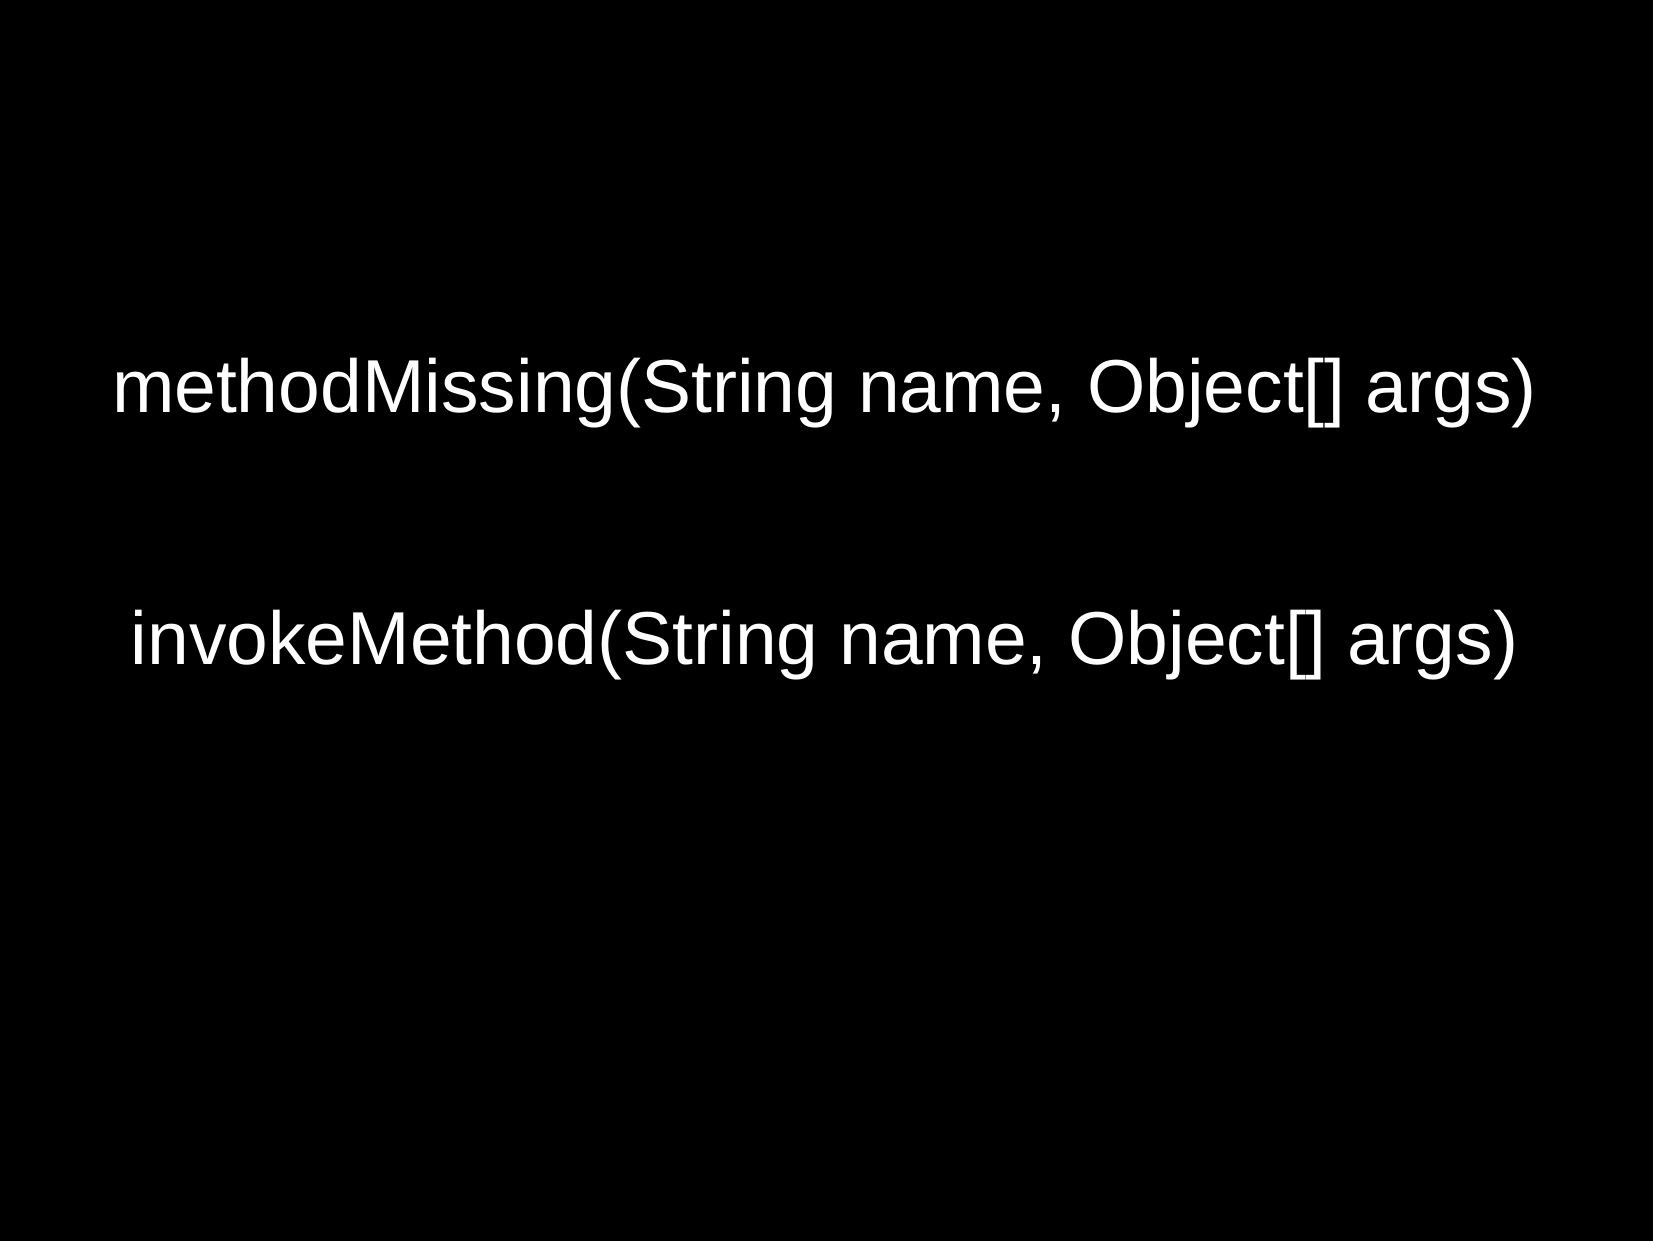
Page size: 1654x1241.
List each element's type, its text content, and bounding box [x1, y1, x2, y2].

title methodMissing(String name, Object[] args) invokeMethod(String name, Object[] args) [37, 65, 1613, 1044]
